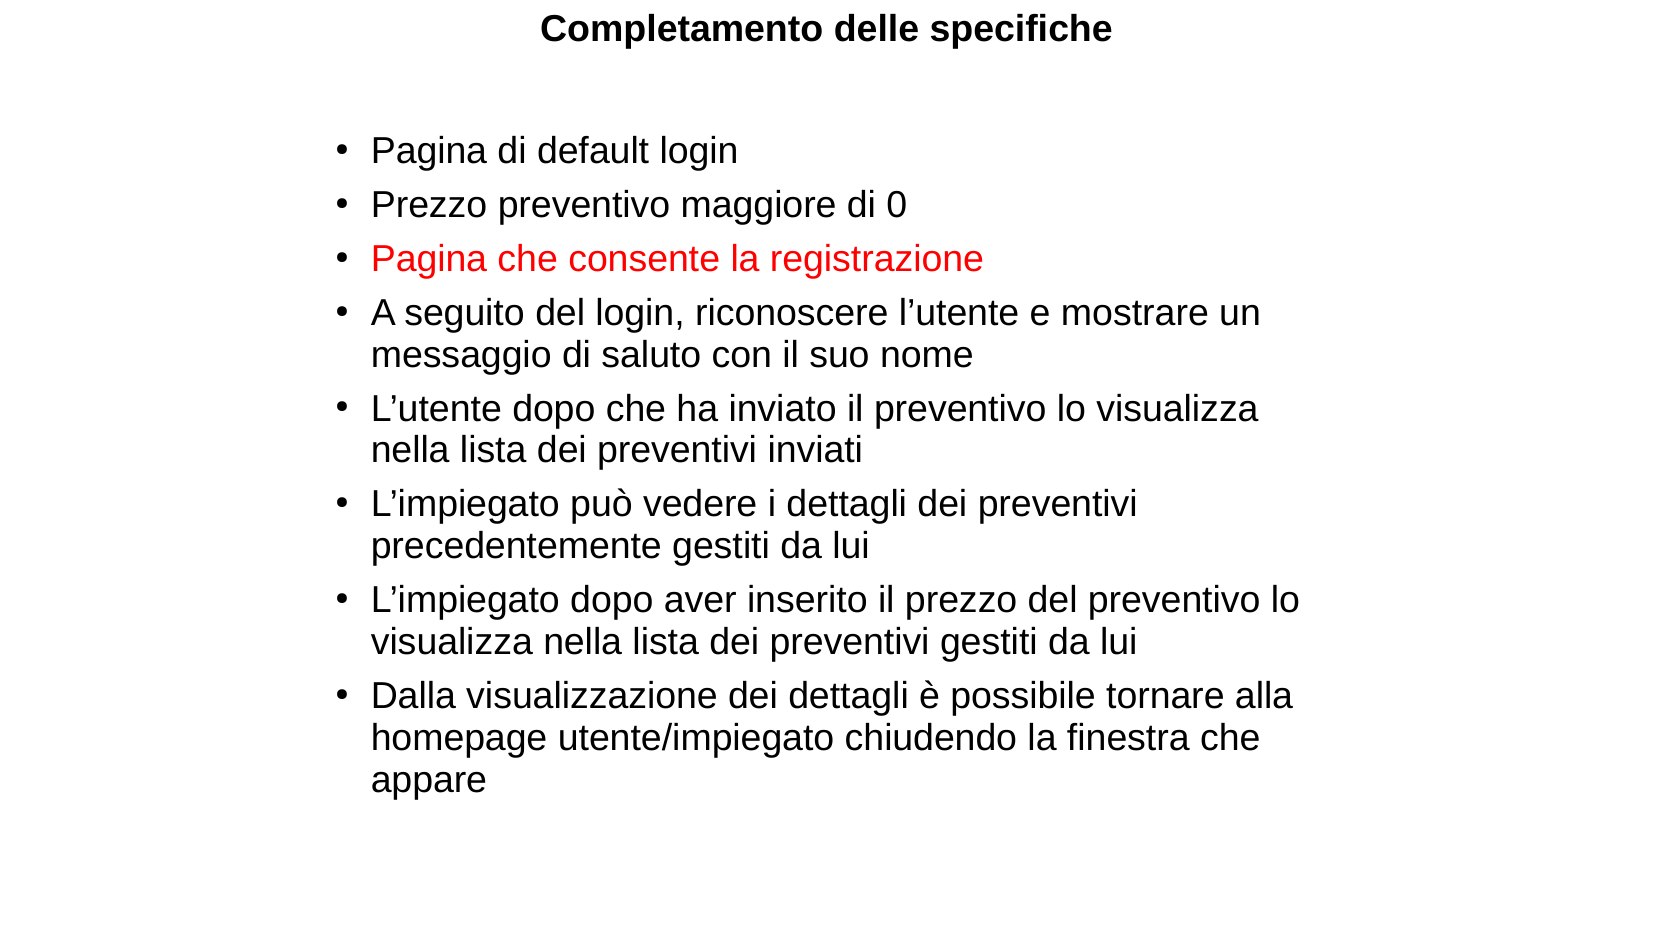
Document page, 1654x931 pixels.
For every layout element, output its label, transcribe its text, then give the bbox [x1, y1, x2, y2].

text_box Pagina di default login Prezzo preventivo maggiore di 0 Pagina che consente la registrazione A seguito del login, riconoscere l’utente e mostrare un messaggio di saluto con il suo nome L’utente dopo che ha inviato il preventivo lo visualizza nella lista dei preventivi inviati L’impiegato può vedere i dettagli dei preventivi precedentemente gestiti da lui L’impiegato dopo aver inserito il prezzo del preventivo lo visualizza nella lista dei preventivi gestiti da lui Dalla visualizzazione dei dettagli è possibile tornare alla homepage utente/impiegato chiudendo la finestra che appare [320, 122, 1334, 808]
text_box Completamento delle specifiche [208, 0, 1446, 57]
